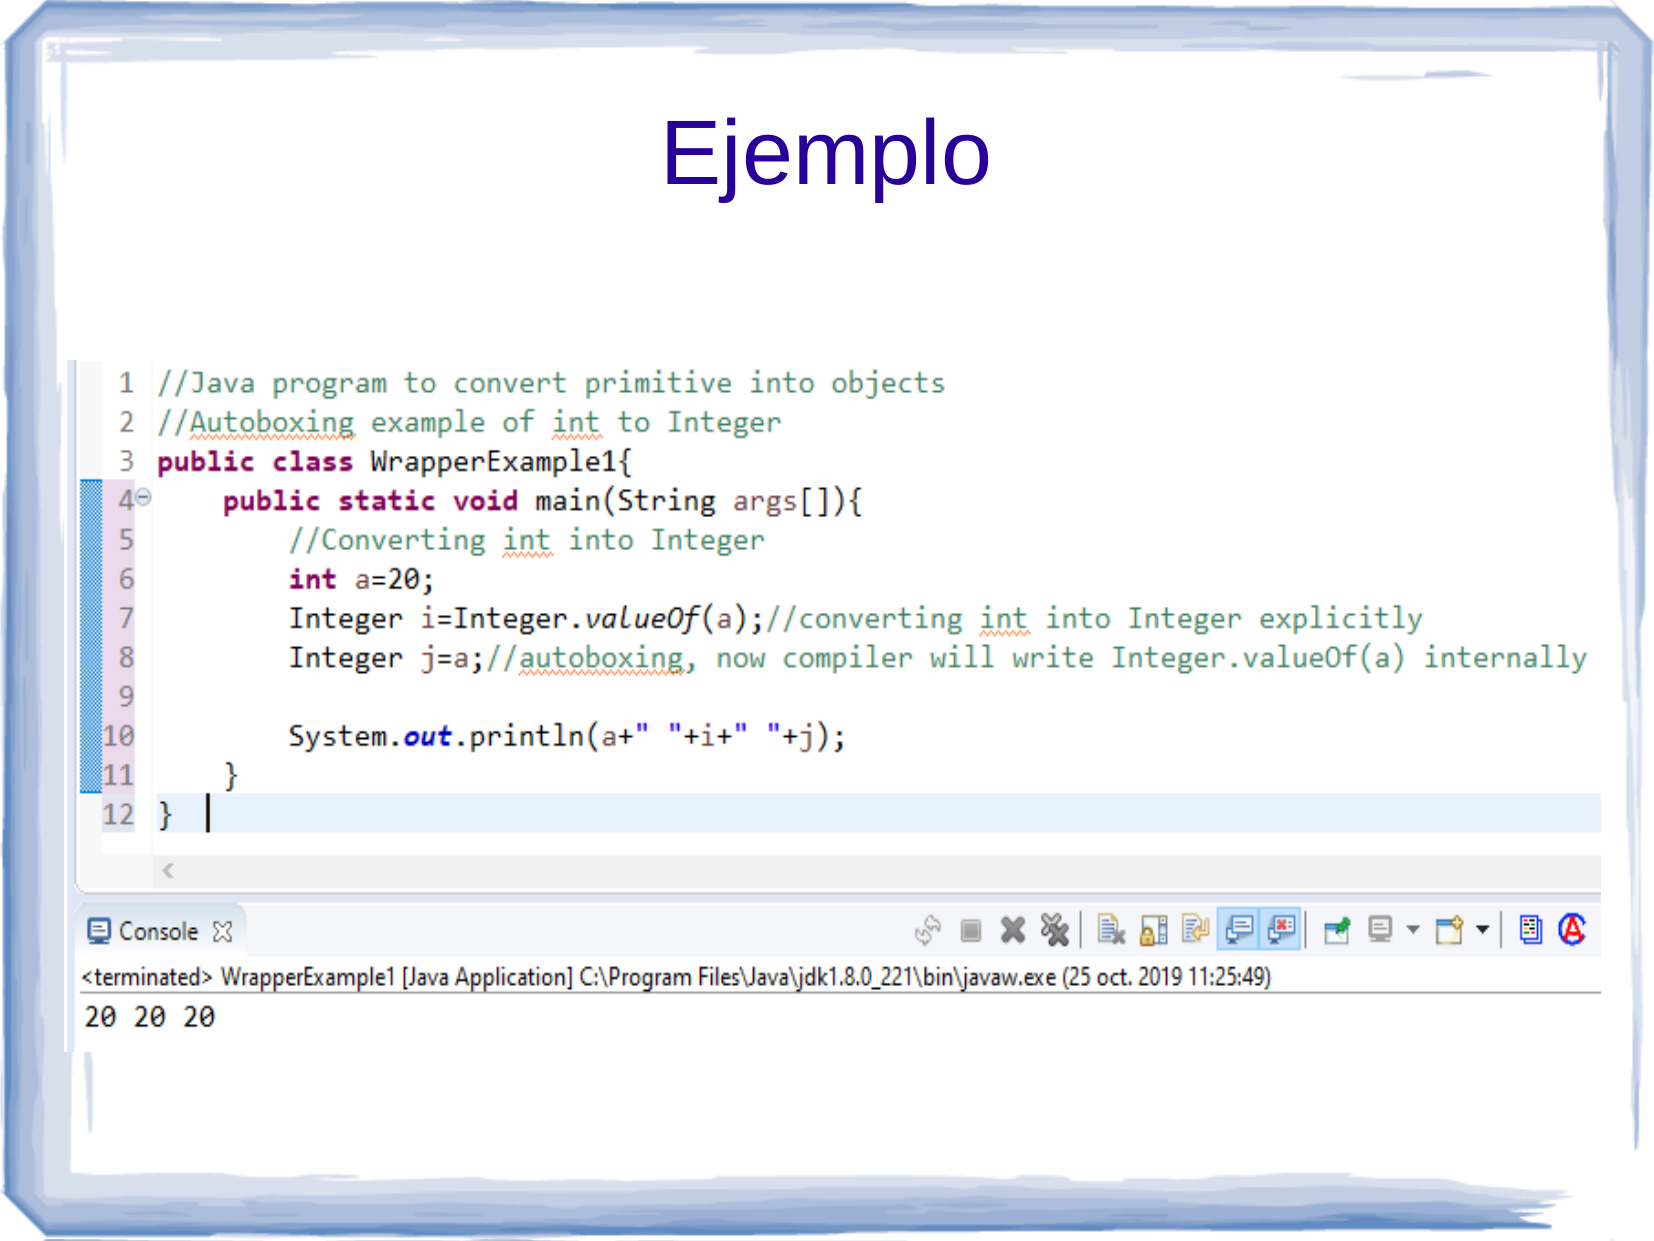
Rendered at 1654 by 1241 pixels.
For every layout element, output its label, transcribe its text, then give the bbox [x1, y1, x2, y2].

picture [0, 0, 1654, 1241]
title Ejemplo [82, 49, 1571, 257]
